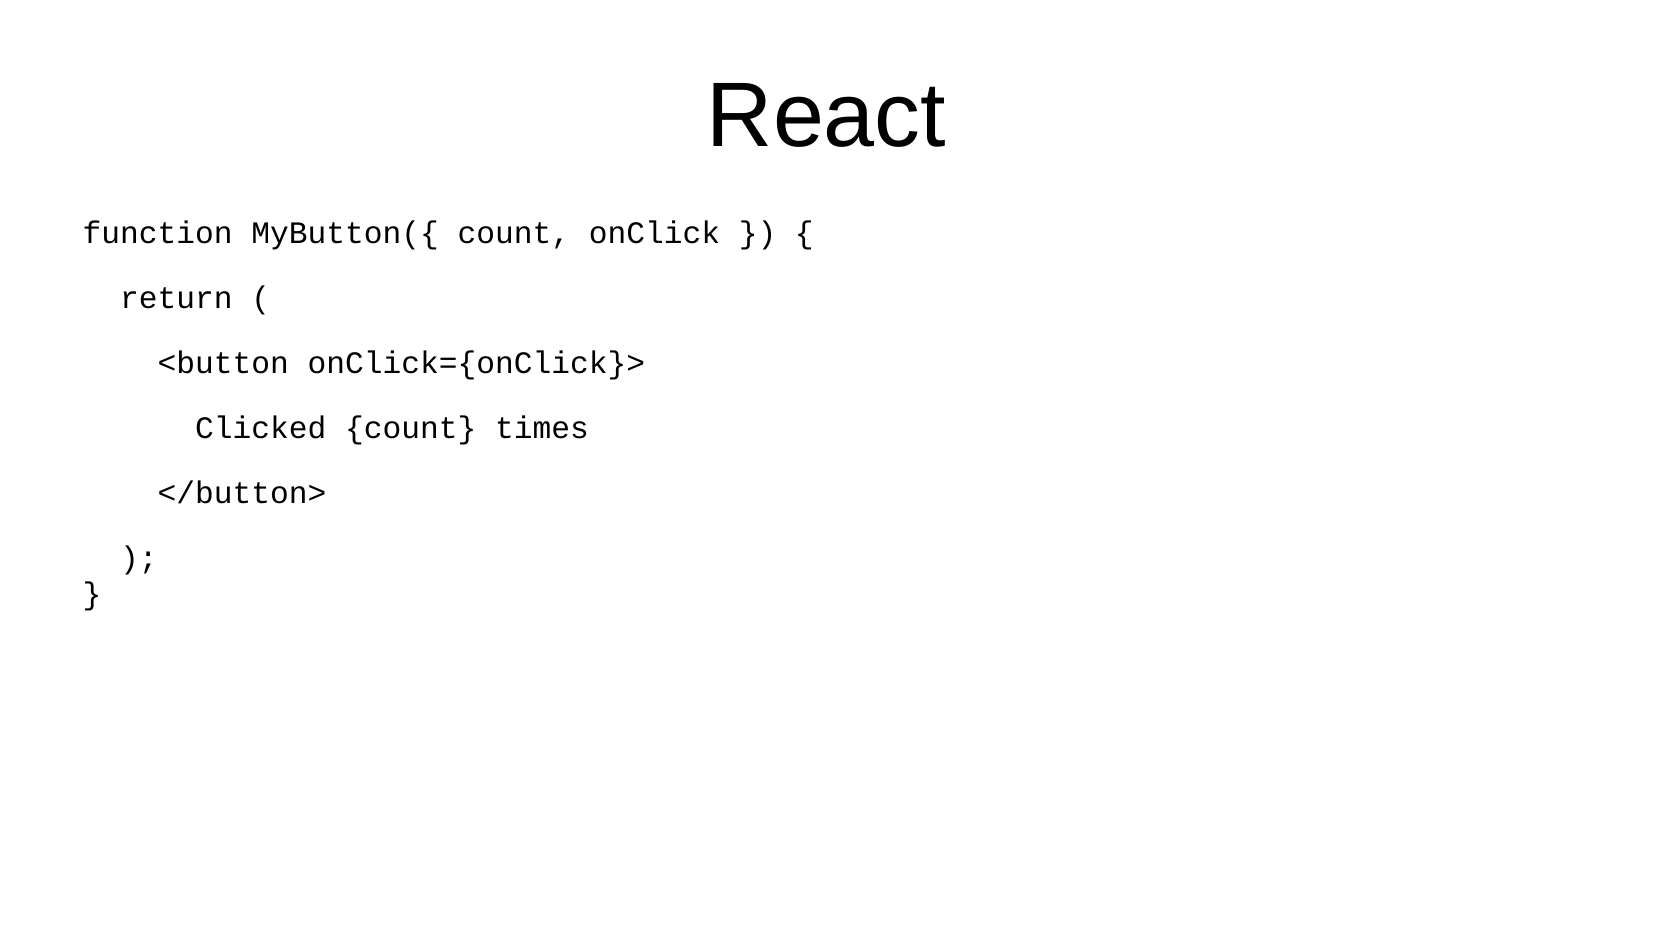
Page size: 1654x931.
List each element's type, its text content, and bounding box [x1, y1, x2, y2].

title React [82, 37, 1571, 193]
list function MyButton({ count, onClick }) { return ( <button onClick={onClick}> Clicked {count} times </button> ); } [82, 217, 1571, 758]
